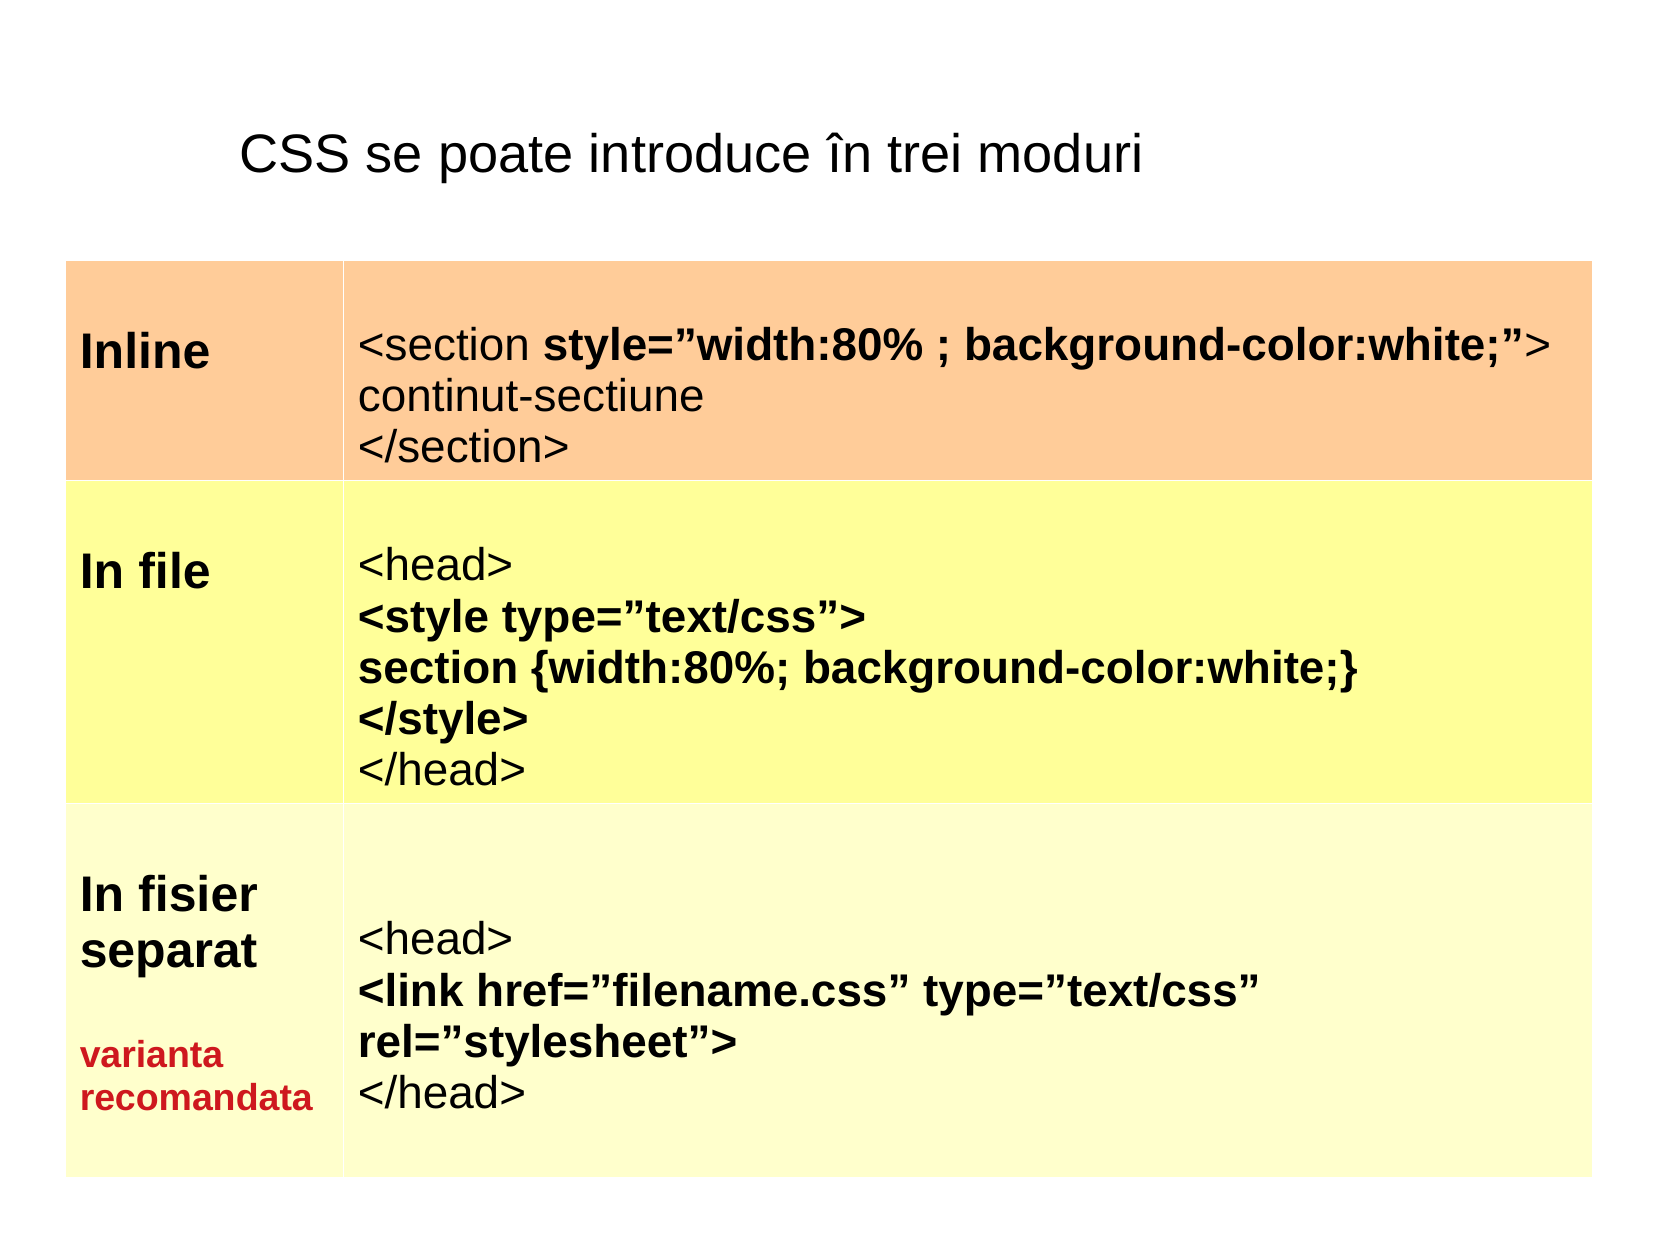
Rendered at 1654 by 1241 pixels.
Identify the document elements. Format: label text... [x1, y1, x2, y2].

text_box CSS se poate introduce în trei moduri [224, 115, 1394, 280]
table_header <section style=”width:80% ; background-color:white;”> continut-sectiune </section> [344, 261, 1592, 480]
table_cell <head> <link href=”filename.css” type=”text/css” rel=”stylesheet”> </head> [344, 804, 1592, 1177]
table_cell In file [66, 481, 343, 803]
table_cell <head> <style type=”text/css”> section {width:80%; background-color:white;} </style> </head> [344, 481, 1592, 803]
table_cell In fisier separat varianta recomandata [66, 804, 343, 1177]
table_header Inline [66, 261, 343, 480]
